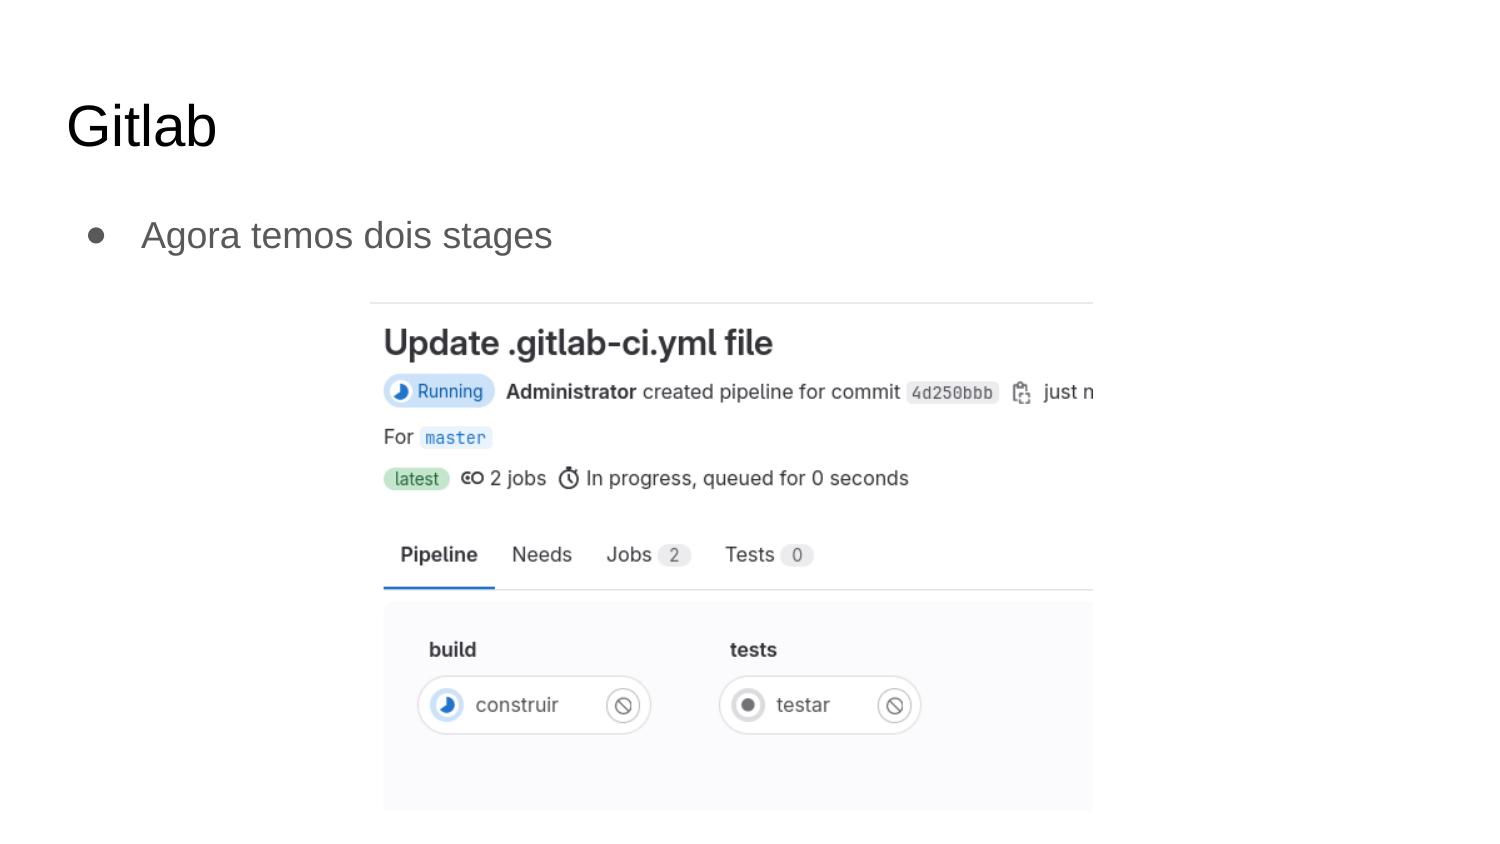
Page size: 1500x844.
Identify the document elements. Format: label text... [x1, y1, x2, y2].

picture [370, 295, 1093, 811]
list Agora temos dois stages [51, 189, 1489, 750]
title Gitlab [51, 72, 1449, 167]
